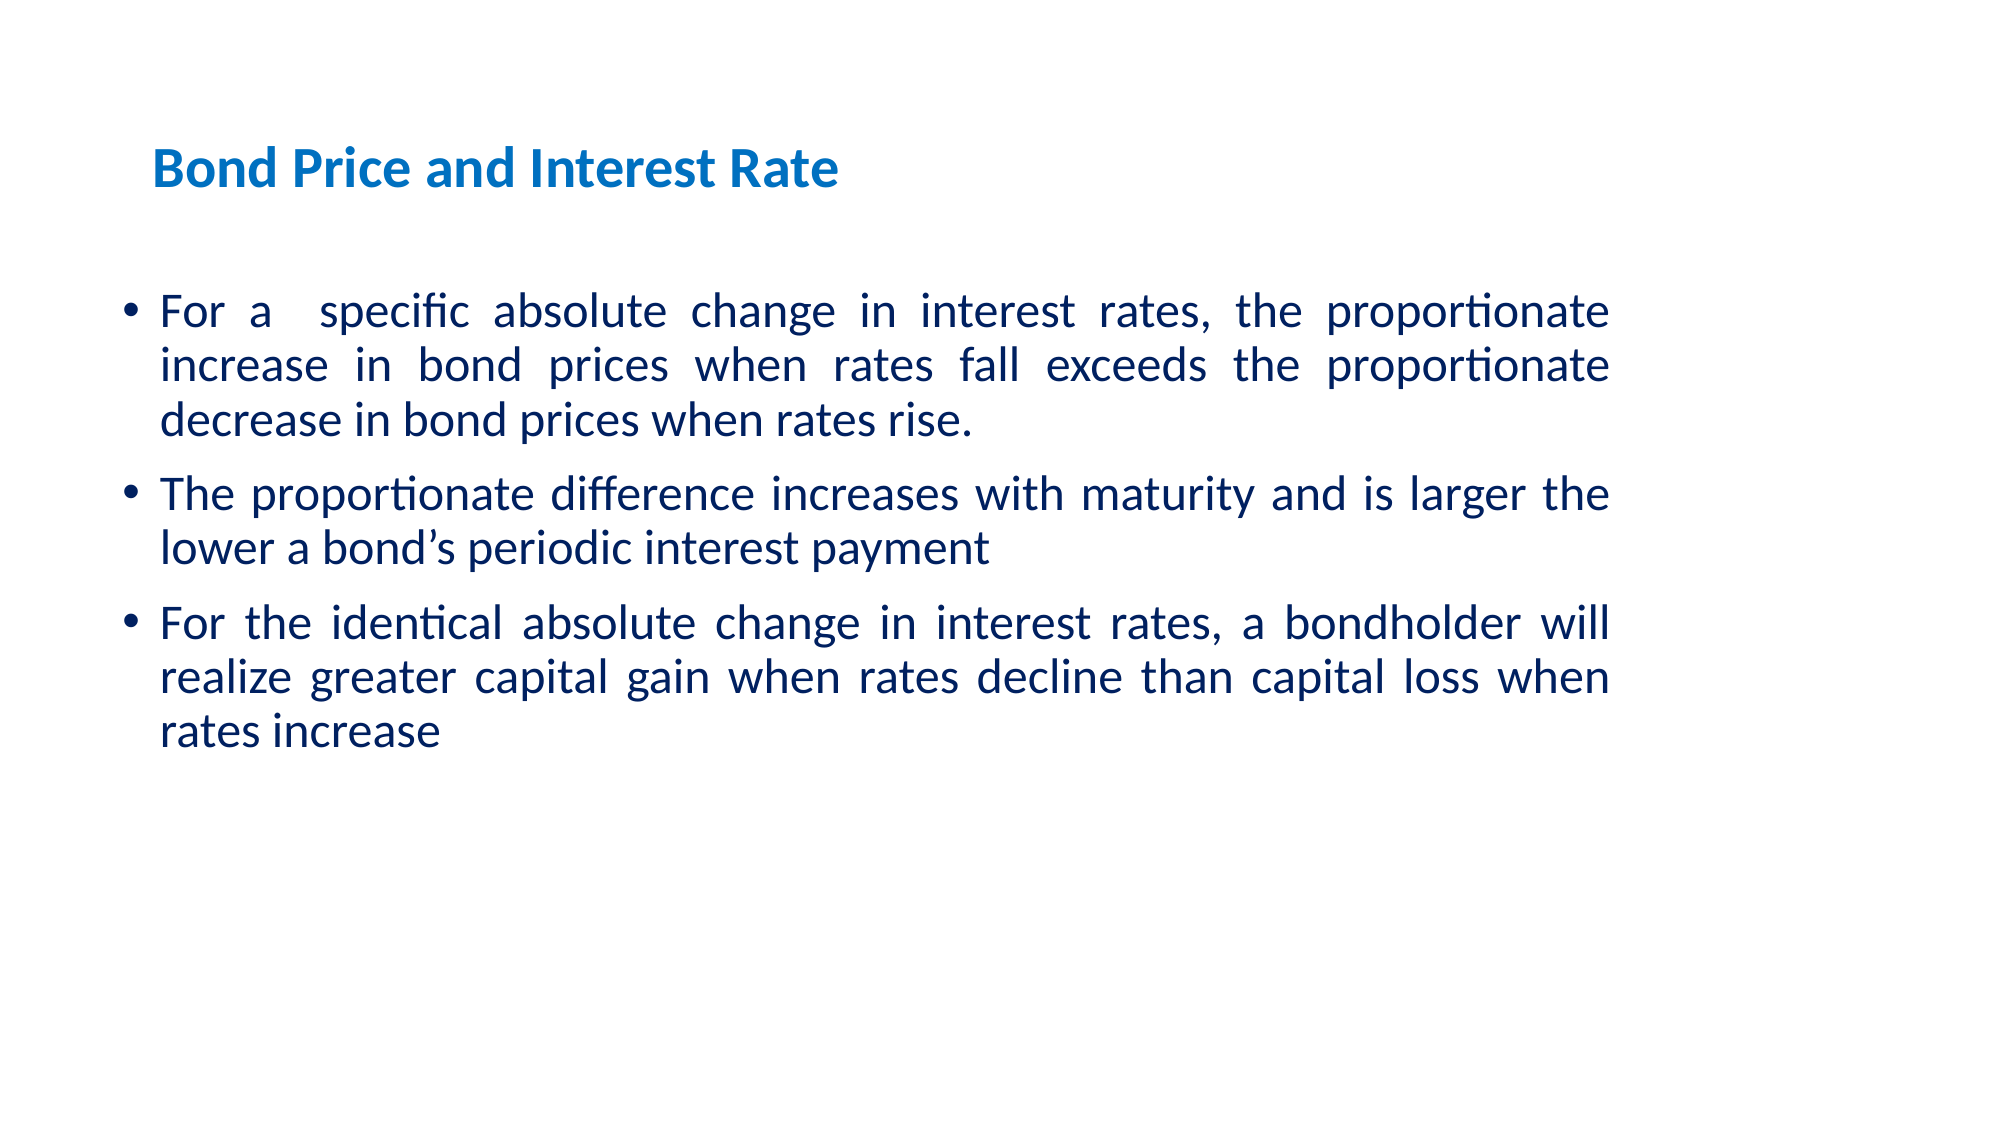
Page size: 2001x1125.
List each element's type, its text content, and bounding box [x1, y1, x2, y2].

list For a specific absolute change in interest rates, the proportionate increase in bond prices when rates fall exceeds the proportionate decrease in bond prices when rates rise. The proportionate difference increases with maturity and is larger the lower a bond’s periodic interest payment For the identical absolute change in interest rates, a bondholder will realize greater capital gain when rates decline than capital loss when rates increase [107, 277, 1627, 843]
title Bond Price and Interest Rate [137, 59, 1863, 278]
